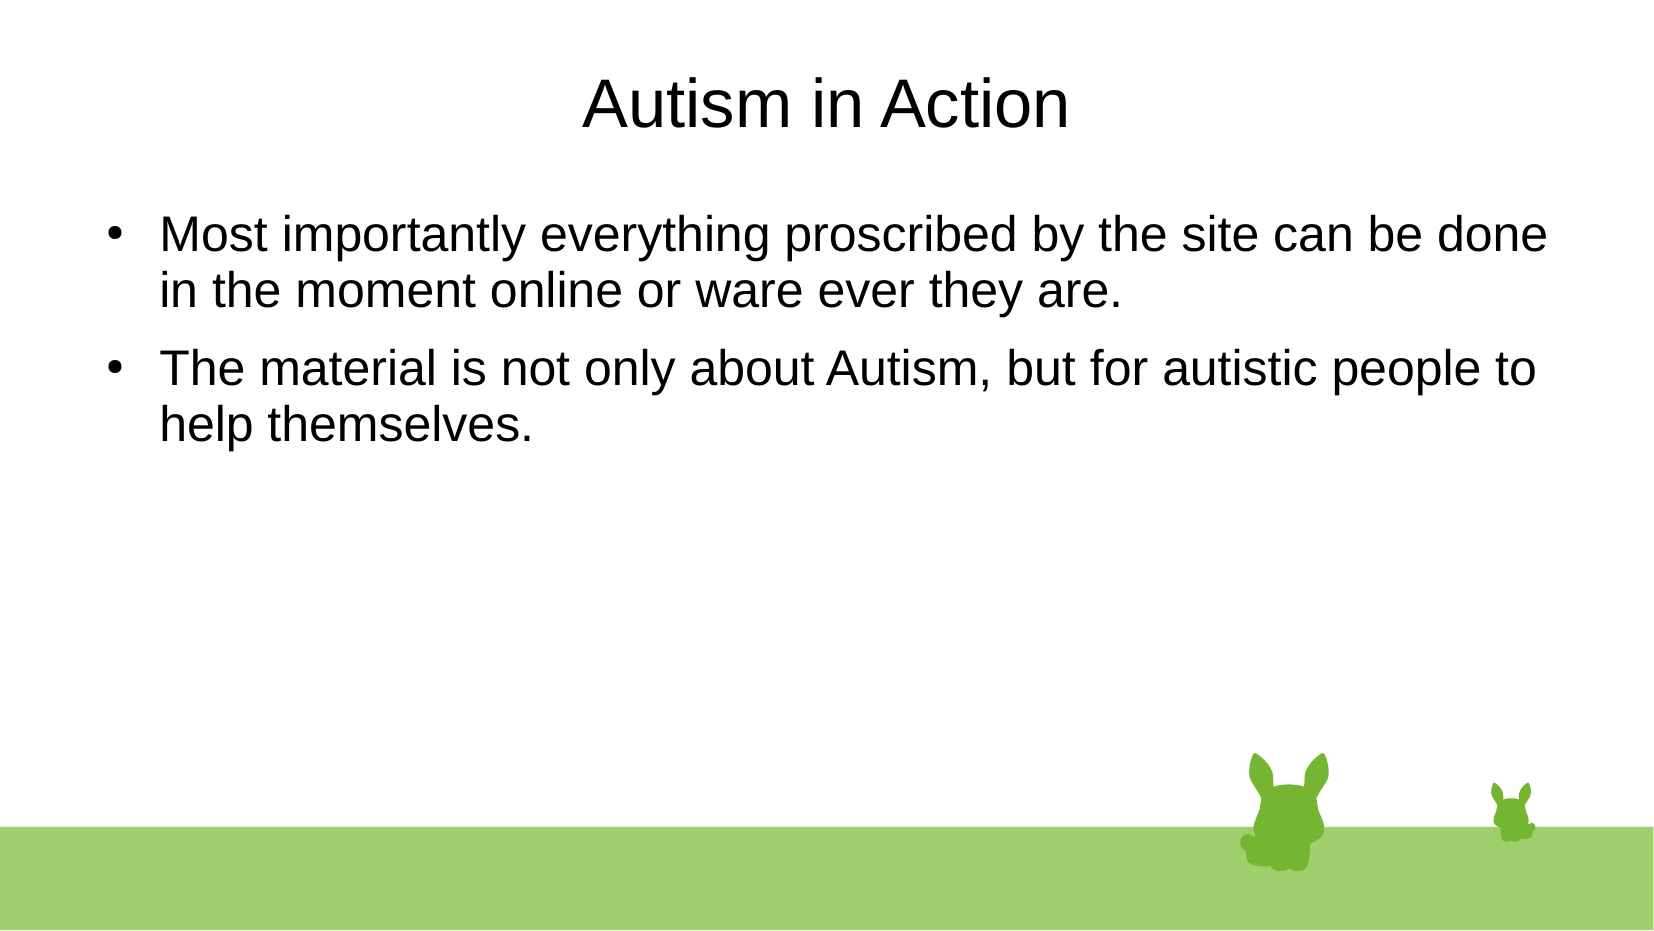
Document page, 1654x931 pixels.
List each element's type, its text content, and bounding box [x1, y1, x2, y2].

title Autism in Action [88, 29, 1565, 178]
list Most importantly everything proscribed by the site can be done in the moment online or ware ever they are. The material is not only about Autism, but for autistic people to help themselves. [88, 206, 1565, 739]
